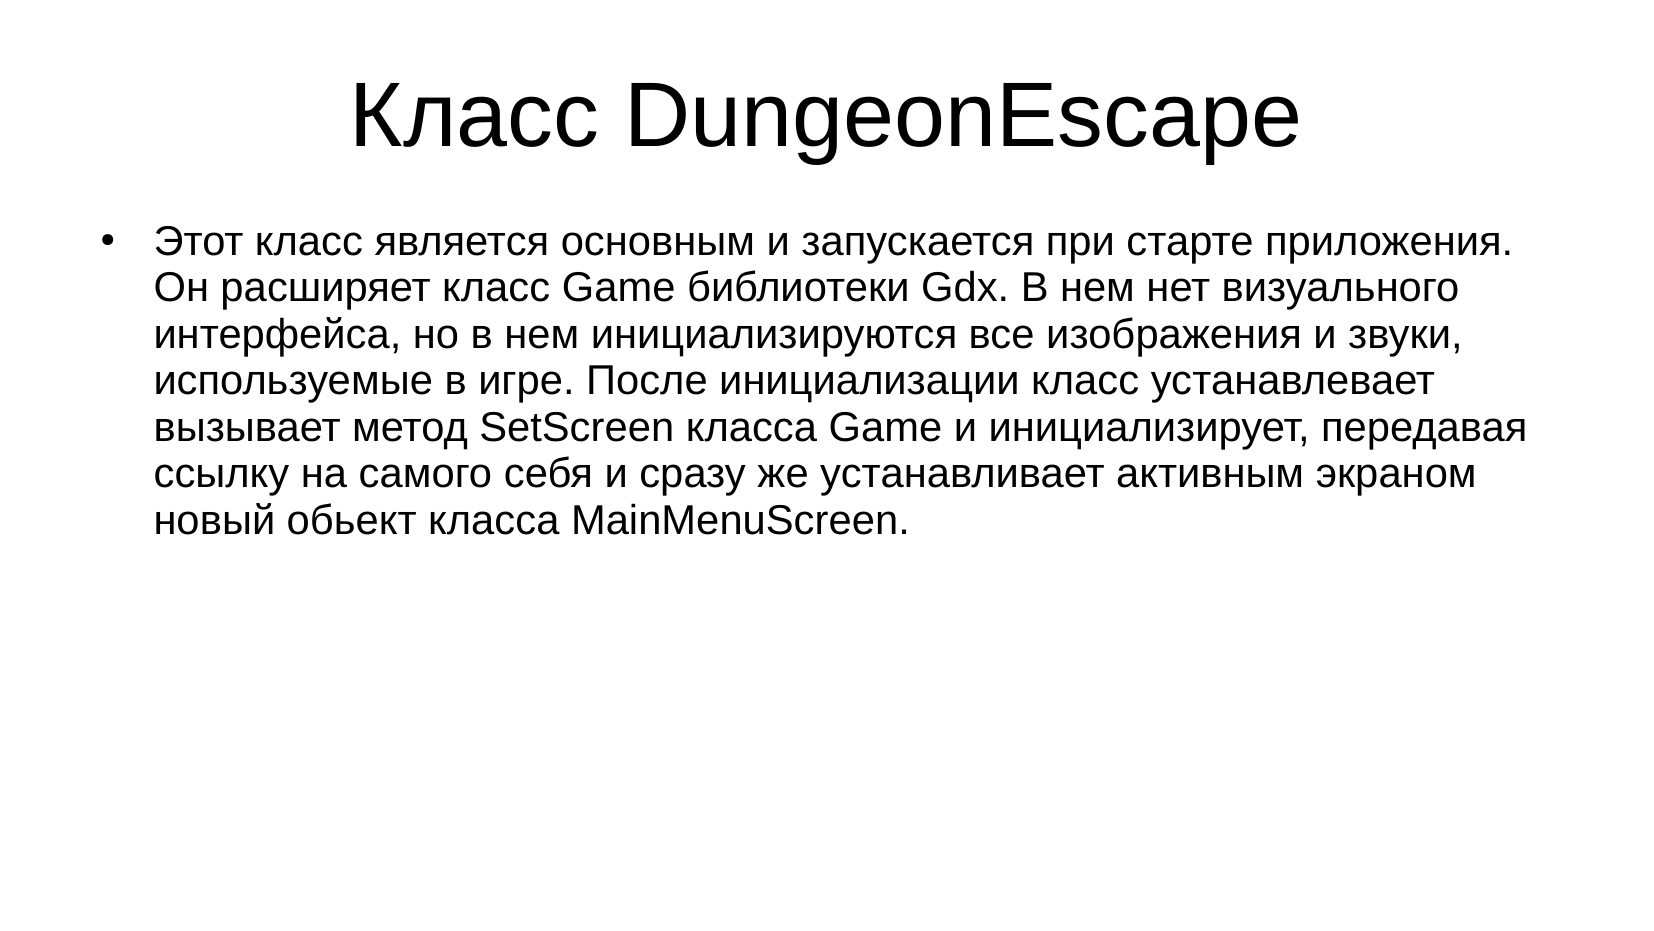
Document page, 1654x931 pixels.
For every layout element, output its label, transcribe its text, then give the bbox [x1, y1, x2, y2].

list Этот класс является основным и запускается при старте приложения. Он расширяет класс Game библиотеки Gdx. В нем нет визуального интерфейса, но в нем инициализируются все изображения и звуки, используемые в игре. После инициализации класс устанавлевает вызывает метод SetScreen класса Game и инициализирует, передавая ссылку на самого себя и сразу же устанавливает активным экраном новый обьект класса MainMenuScreen. [82, 217, 1571, 886]
title Класс DungeonEscape [82, 37, 1571, 193]
